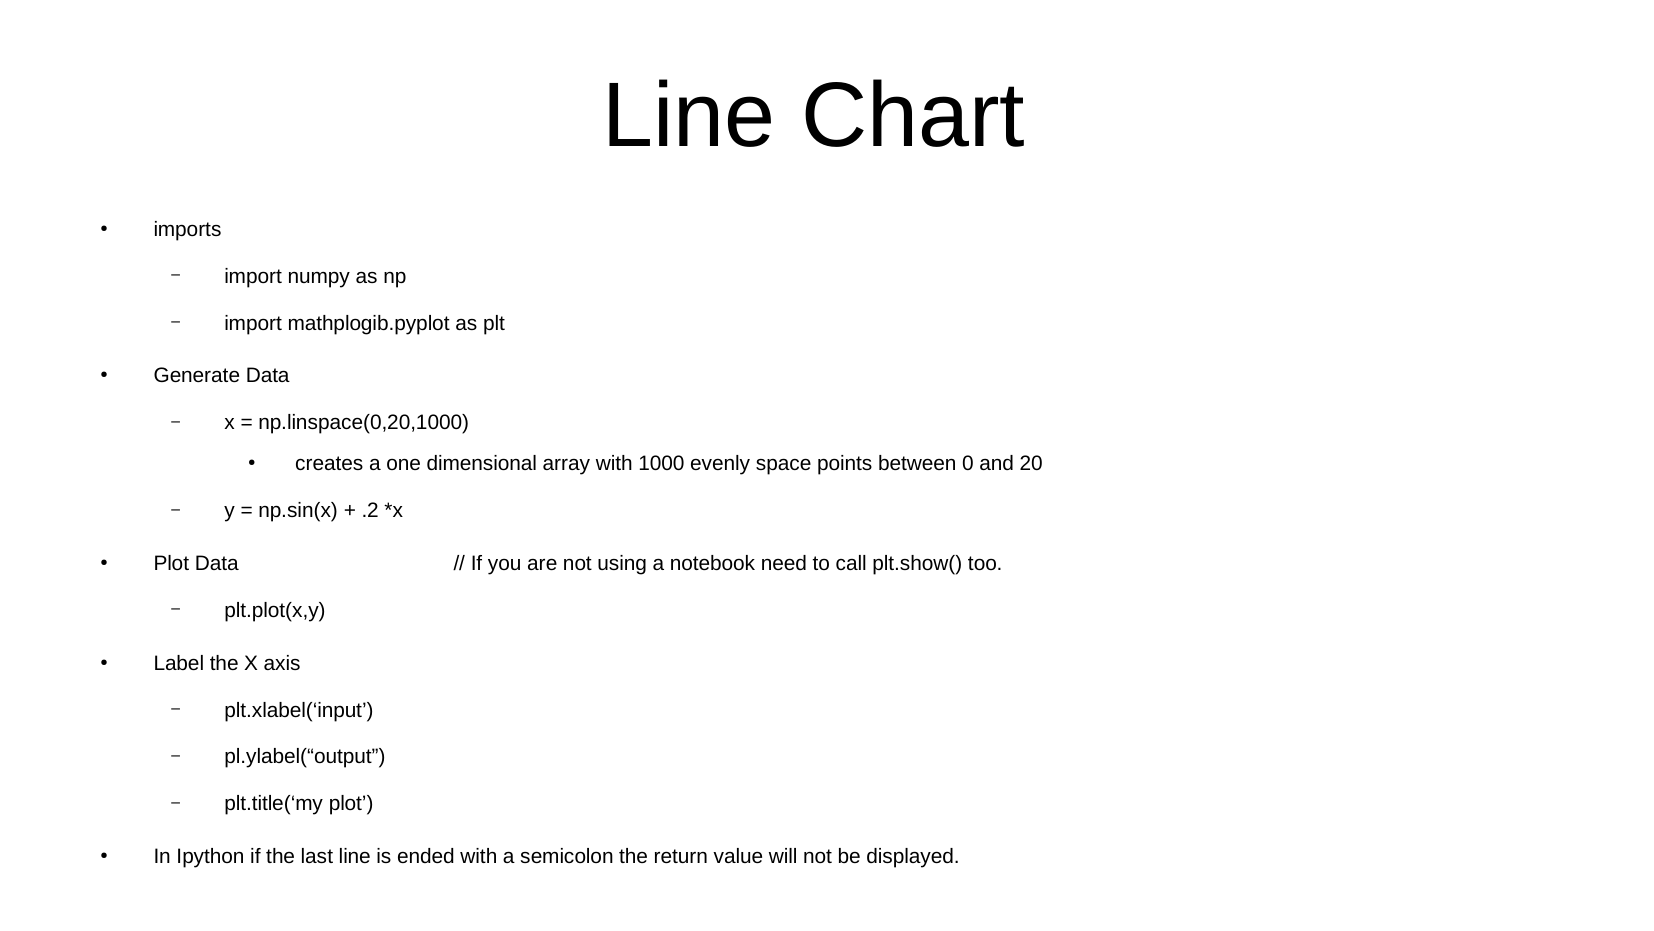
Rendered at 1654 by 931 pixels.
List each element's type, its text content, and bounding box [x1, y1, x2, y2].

list imports import numpy as np import mathplogib.pyplot as plt Generate Data x = np.linspace(0,20,1000) creates a one dimensional array with 1000 evenly space points between 0 and 20 y = np.sin(x) + .2 *x Plot Data // If you are not using a notebook need to call plt.show() too. plt.plot(x,y) Label the X axis plt.xlabel(‘input’) pl.ylabel(“output”) plt.title(‘my plot’) In Ipython if the last line is ended with a semicolon the return value will not be displayed. [82, 217, 1621, 901]
title Line Chart [82, 37, 1571, 193]
